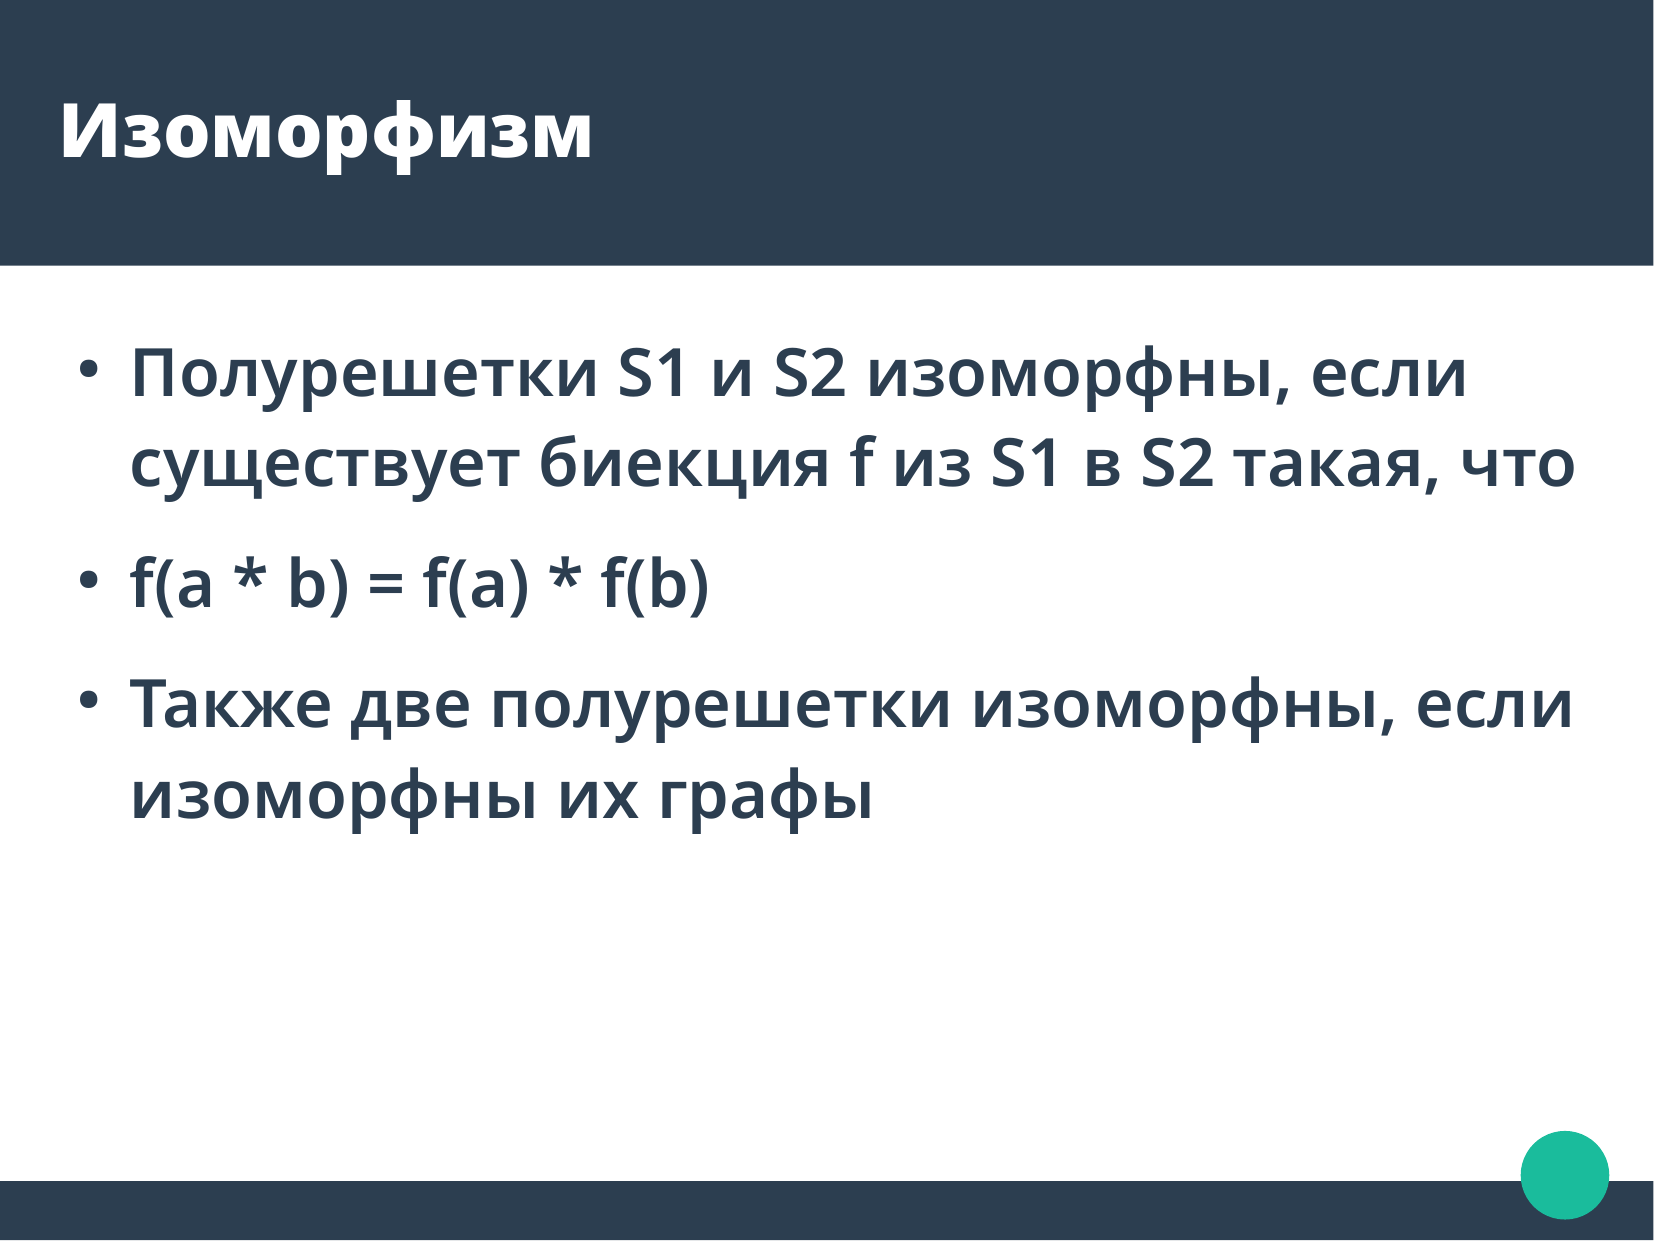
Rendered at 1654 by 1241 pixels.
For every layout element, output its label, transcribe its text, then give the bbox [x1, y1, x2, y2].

title Изоморфизм [59, 49, 1595, 207]
list Полурешетки S1 и S2 изоморфны, если существует биекция f из S1 в S2 такая, что f(a * b) = f(a) * f(b) Также две полурешетки изоморфны, если изоморфны их графы [59, 324, 1595, 1152]
